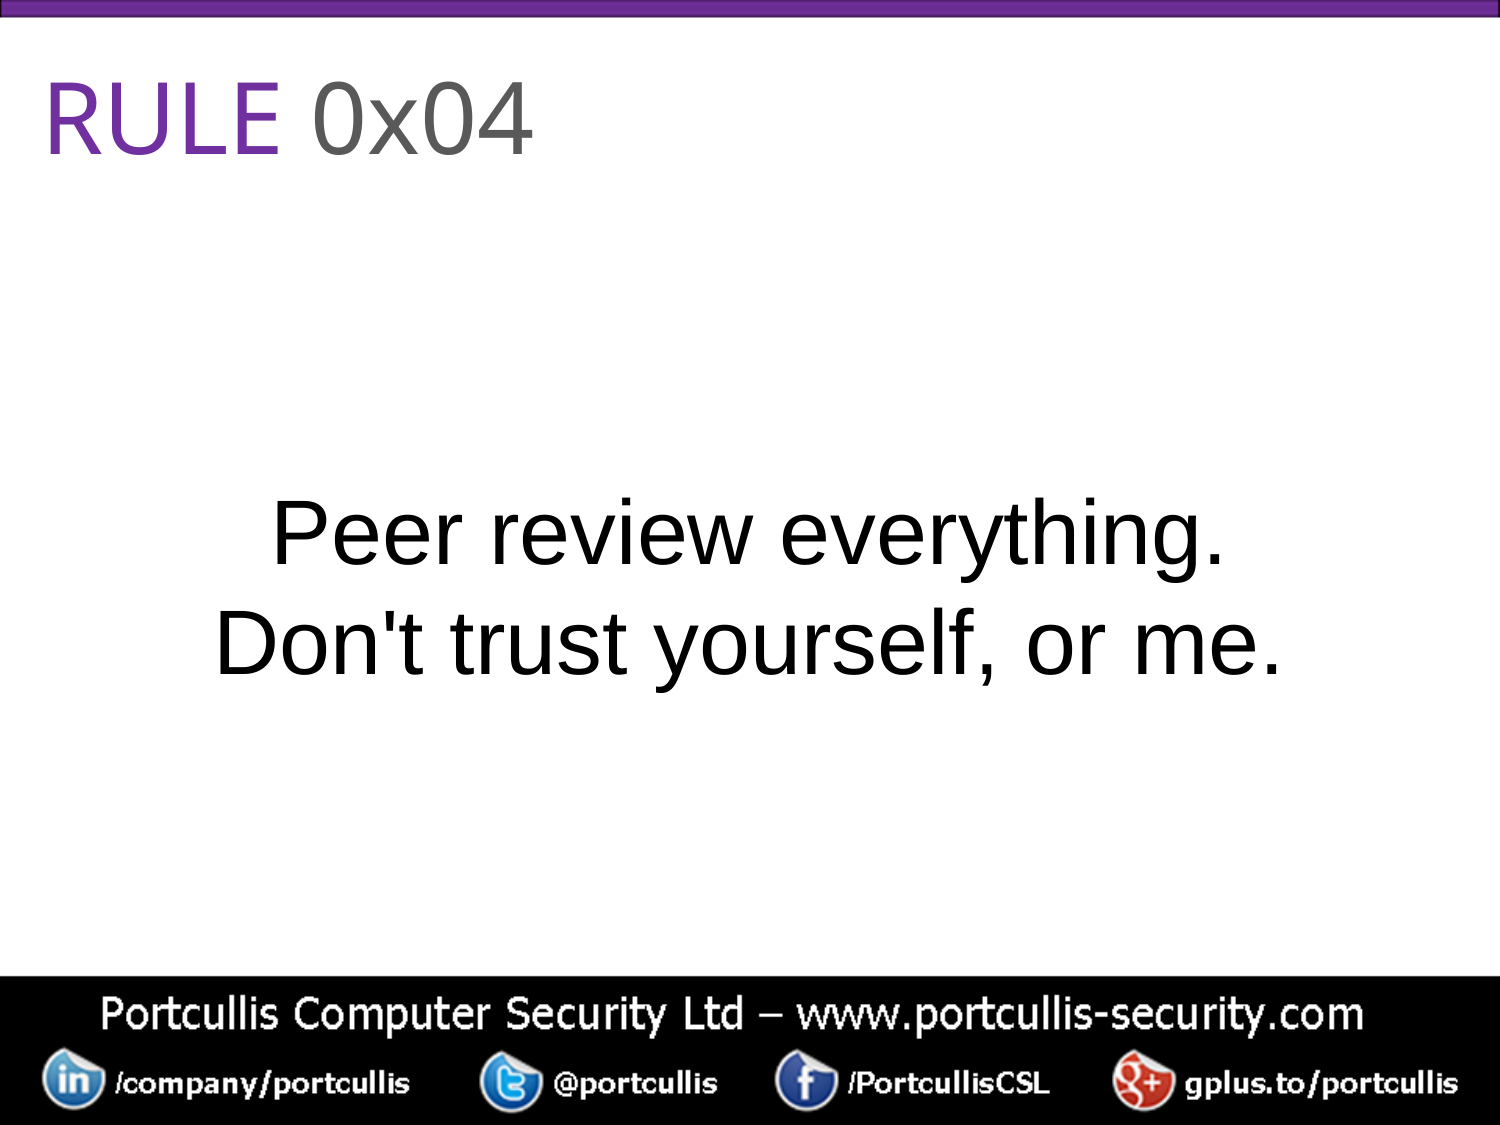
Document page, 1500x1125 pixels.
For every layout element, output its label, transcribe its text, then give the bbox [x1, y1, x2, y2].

title RULE 0x04 [41, 42, 1434, 202]
text_box Peer review everything. Don't trust yourself, or me. [0, 465, 1500, 701]
picture [0, 701, 1500, 1125]
picture [0, 0, 1500, 465]
